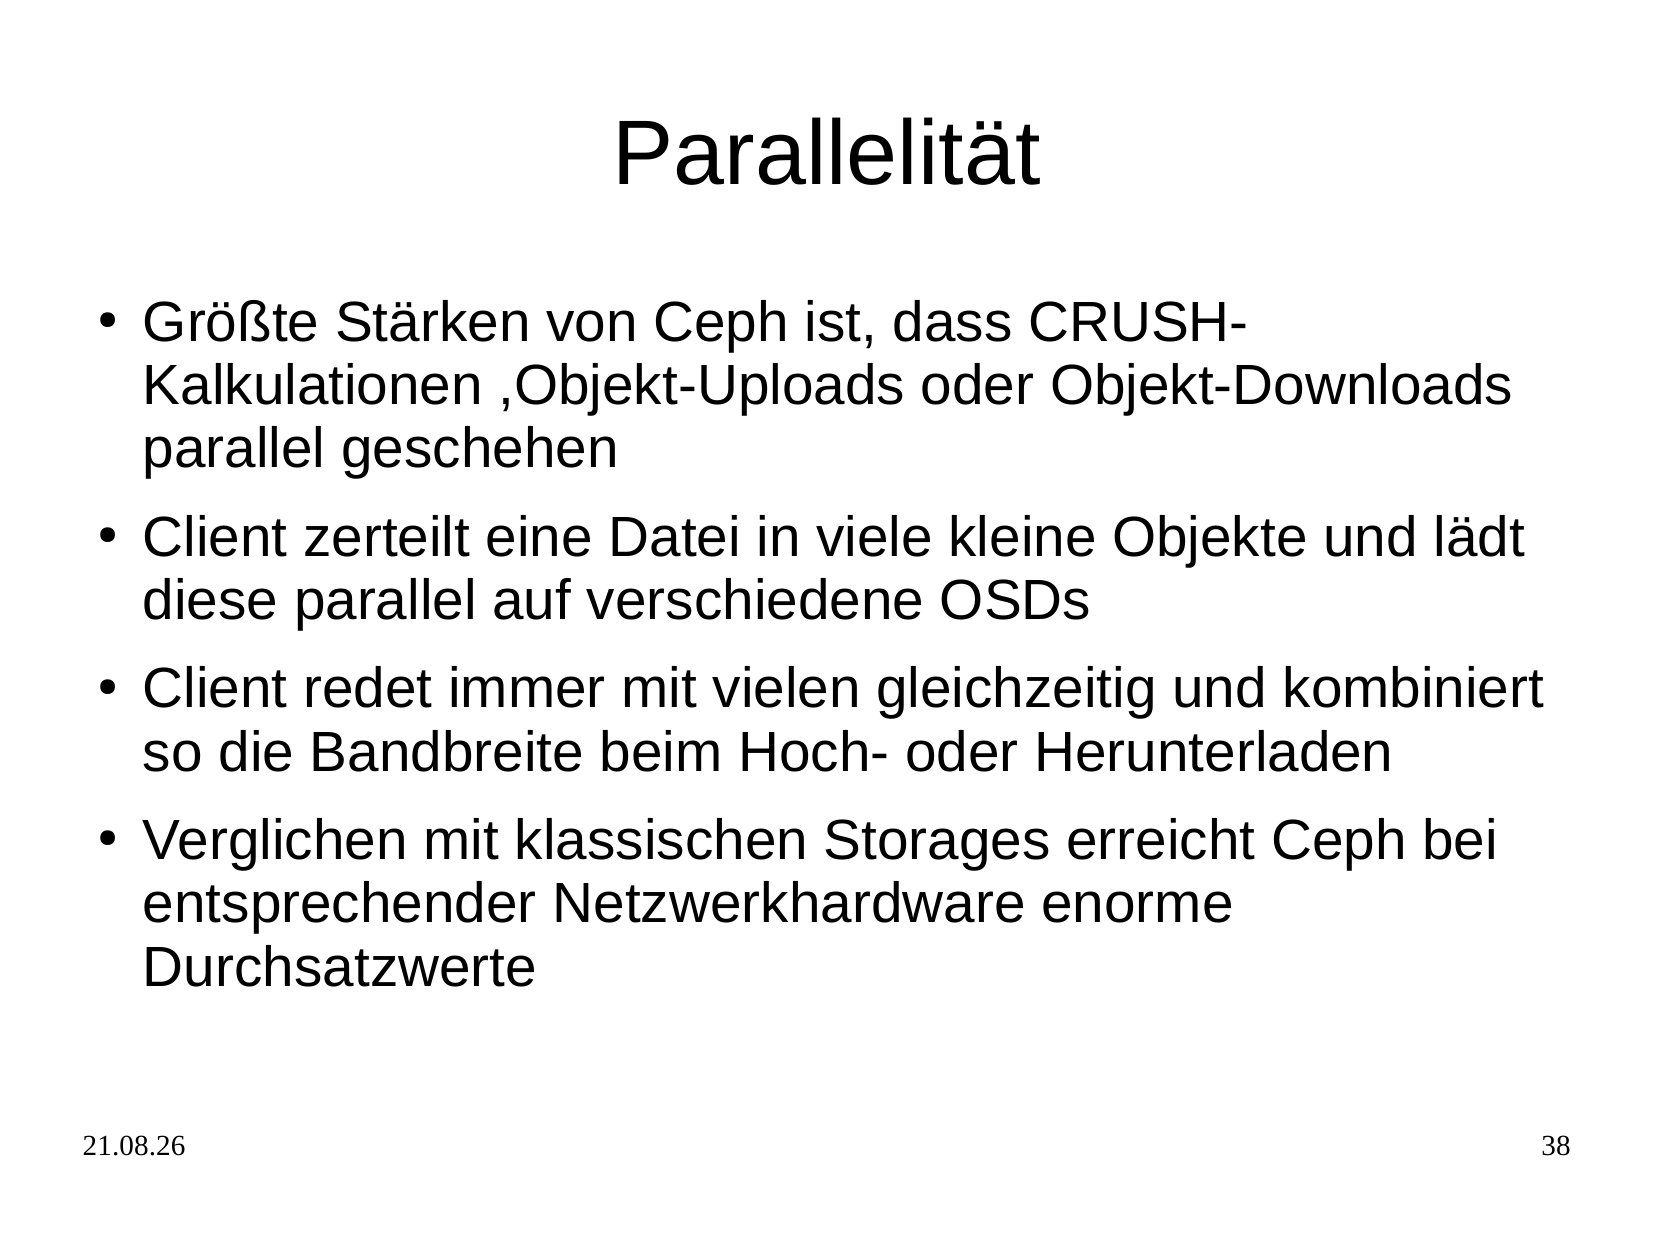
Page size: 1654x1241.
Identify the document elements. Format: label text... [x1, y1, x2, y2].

list Größte Stärken von Ceph ist, dass CRUSH-Kalkulationen ,Objekt-Uploads oder Objekt-Downloads parallel geschehen Client zerteilt eine Datei in viele kleine Objekte und lädt diese parallel auf verschiedene OSDs Client redet immer mit vielen gleichzeitig und kombiniert so die Bandbreite beim Hoch- oder Herunterladen Verglichen mit klassischen Storages erreicht Ceph bei entsprechender Netzwerkhardware enorme Durchsatzwerte [82, 290, 1571, 1010]
title Parallelität [82, 49, 1571, 257]
